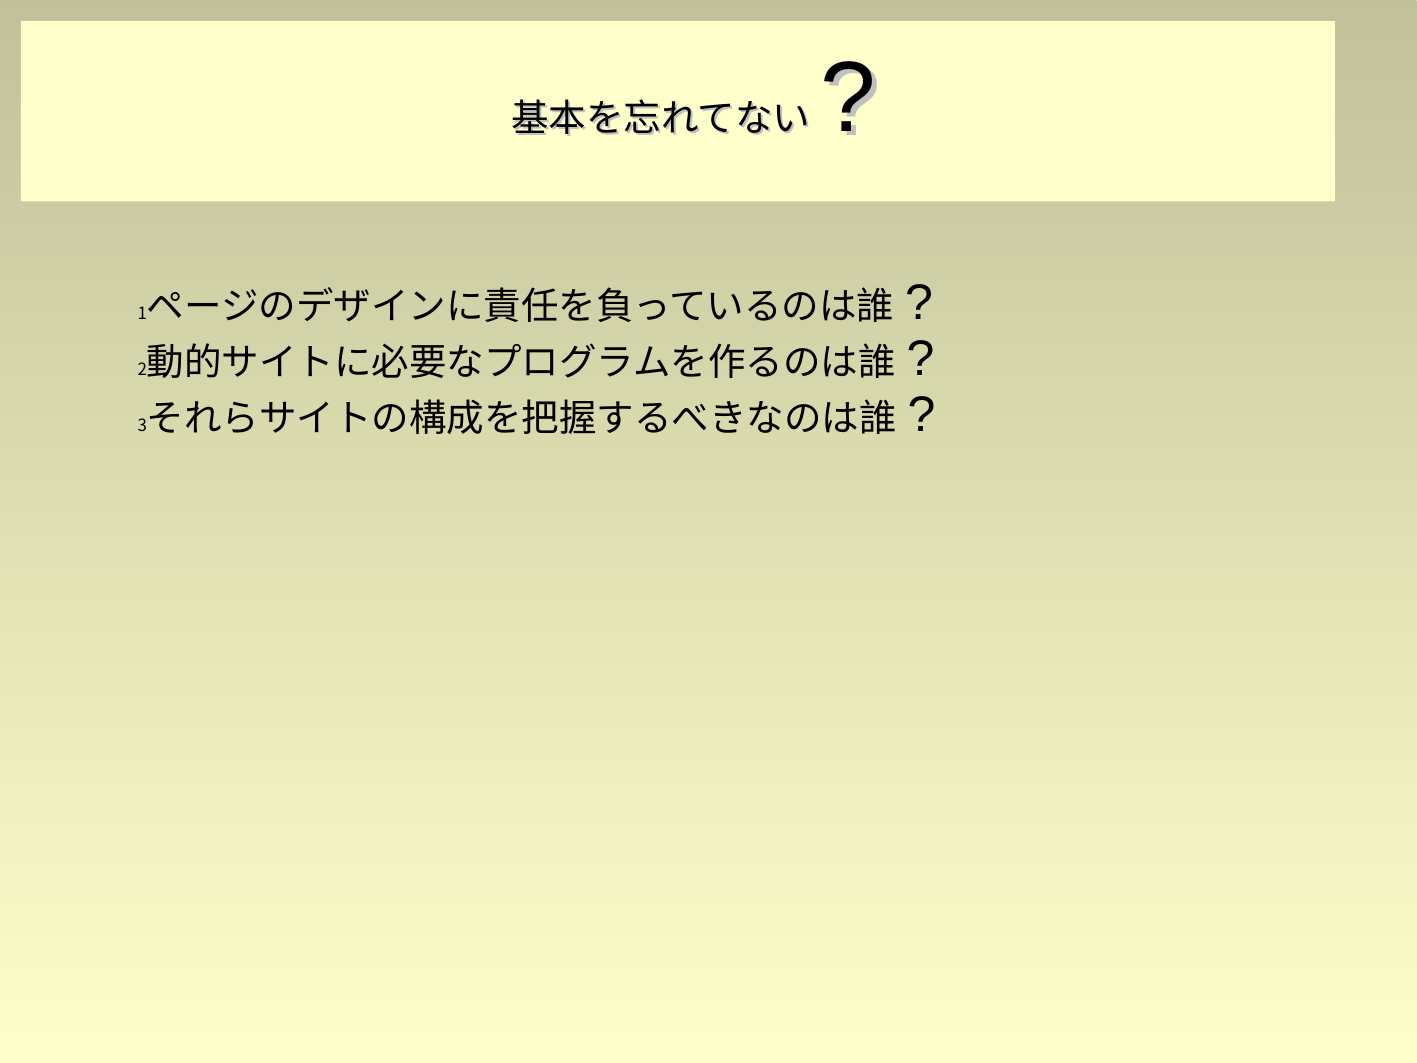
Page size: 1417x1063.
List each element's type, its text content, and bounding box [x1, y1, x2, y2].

text_box 基本を忘れてない? [22, 33, 1365, 180]
text_box [20, 20, 1335, 202]
text_box ページのデザインに責任を負っているのは誰? 動的サイトに必要なプログラムを作るのは誰? それらサイトの構成を把握するべきなのは誰? [122, 266, 1234, 530]
